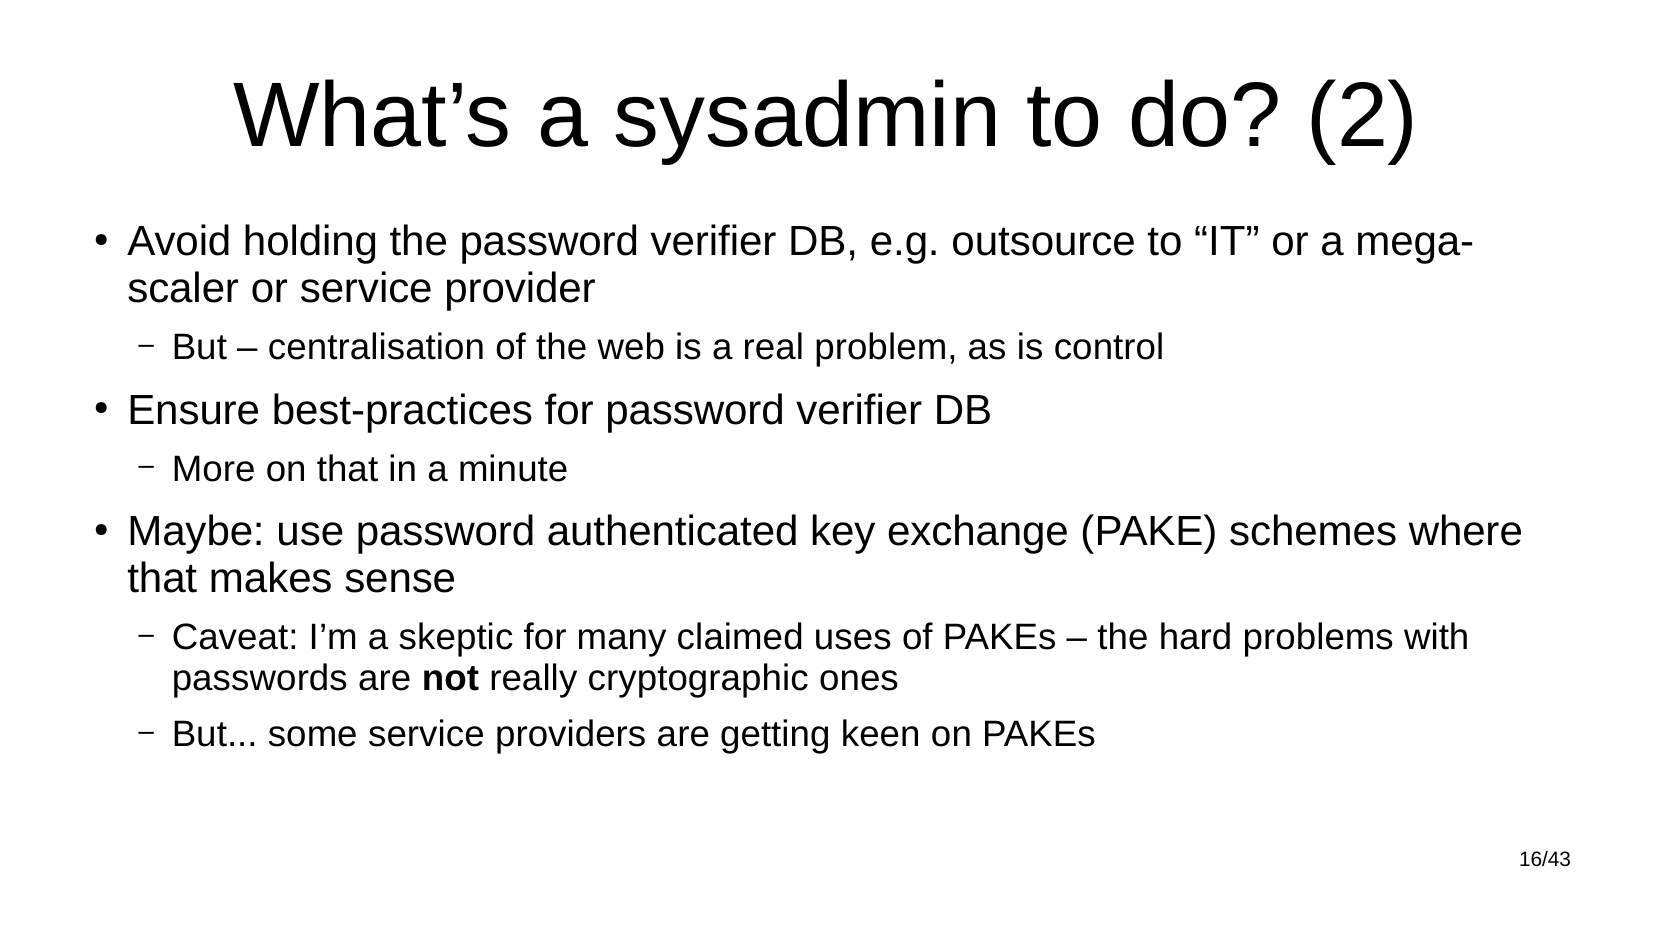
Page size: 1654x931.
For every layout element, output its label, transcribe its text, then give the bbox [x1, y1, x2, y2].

title What’s a sysadmin to do? (2) [82, 37, 1571, 193]
list Avoid holding the password verifier DB, e.g. outsource to “IT” or a mega-scaler or service provider But – centralisation of the web is a real problem, as is control Ensure best-practices for password verifier DB More on that in a minute Maybe: use password authenticated key exchange (PAKE) schemes where that makes sense Caveat: I’m a skeptic for many claimed uses of PAKEs – the hard problems with passwords are not really cryptographic ones But... some service providers are getting keen on PAKEs [82, 217, 1571, 758]
